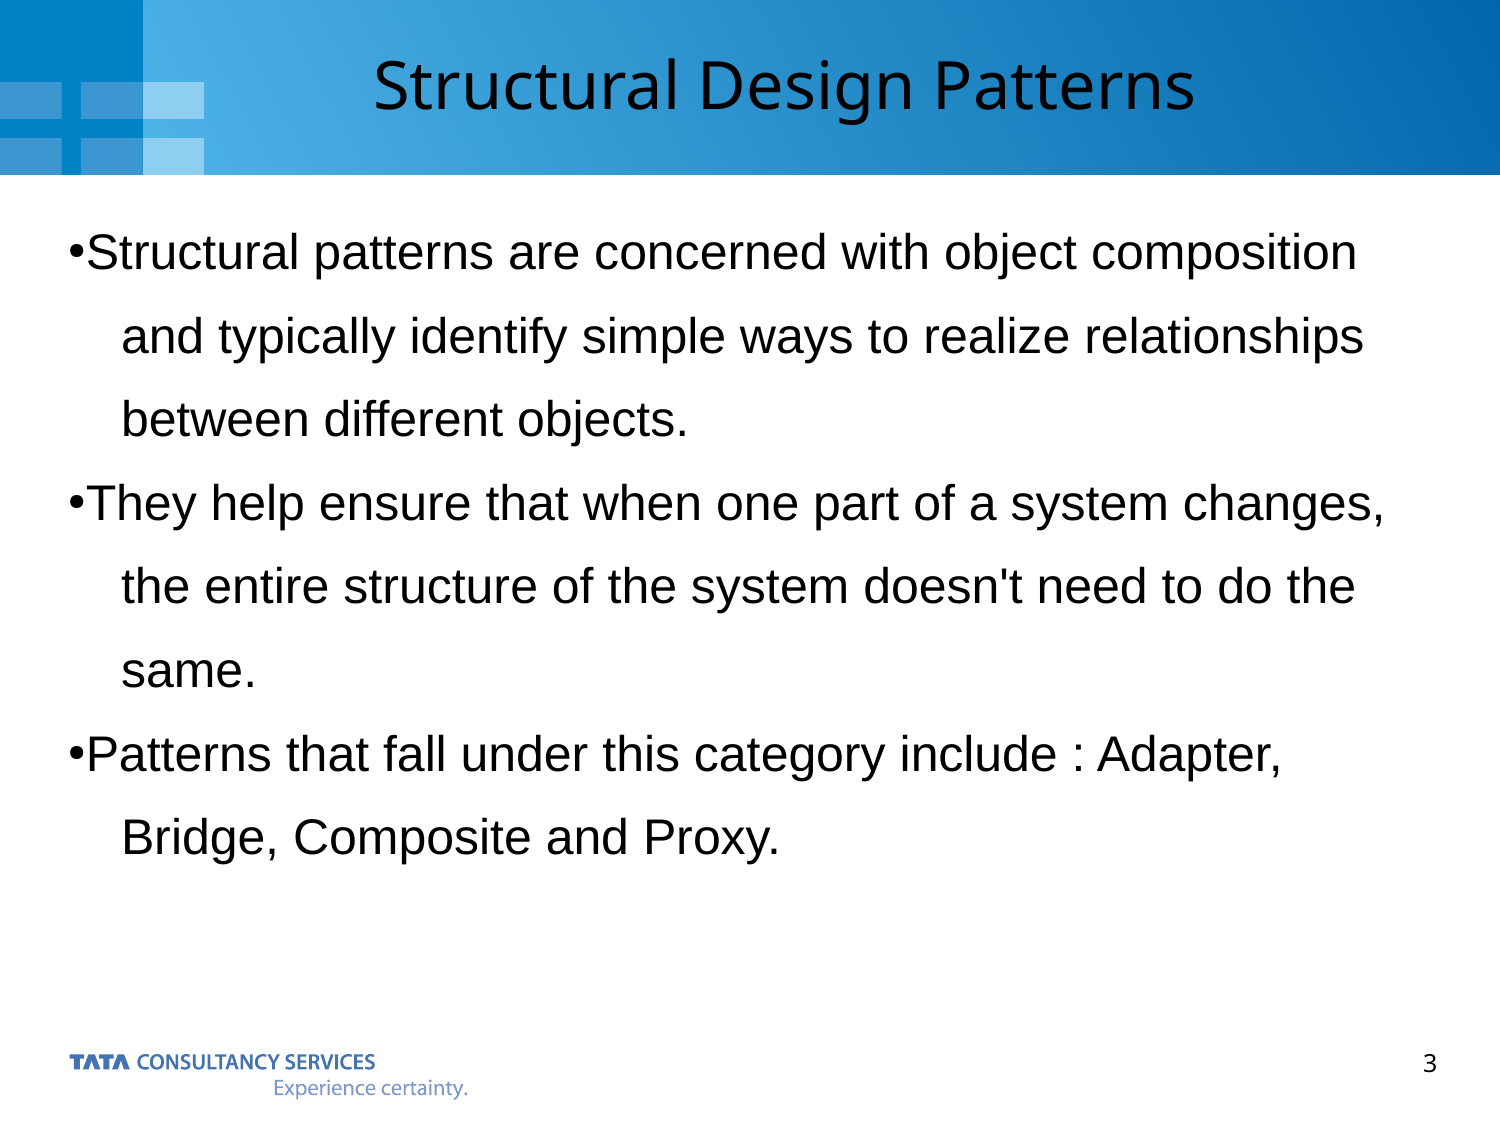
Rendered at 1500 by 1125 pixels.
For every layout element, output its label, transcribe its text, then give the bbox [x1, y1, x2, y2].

text_box Structural Design Patterns [224, 11, 1347, 154]
text_box Structural patterns are concerned with object composition and typically identify simple ways to realize relationships between different objects. They help ensure that when one part of a system changes, the entire structure of the system doesn't need to do the same. Patterns that fall under this category include : Adapter, Bridge, Composite and Proxy. [35, 188, 1465, 1040]
